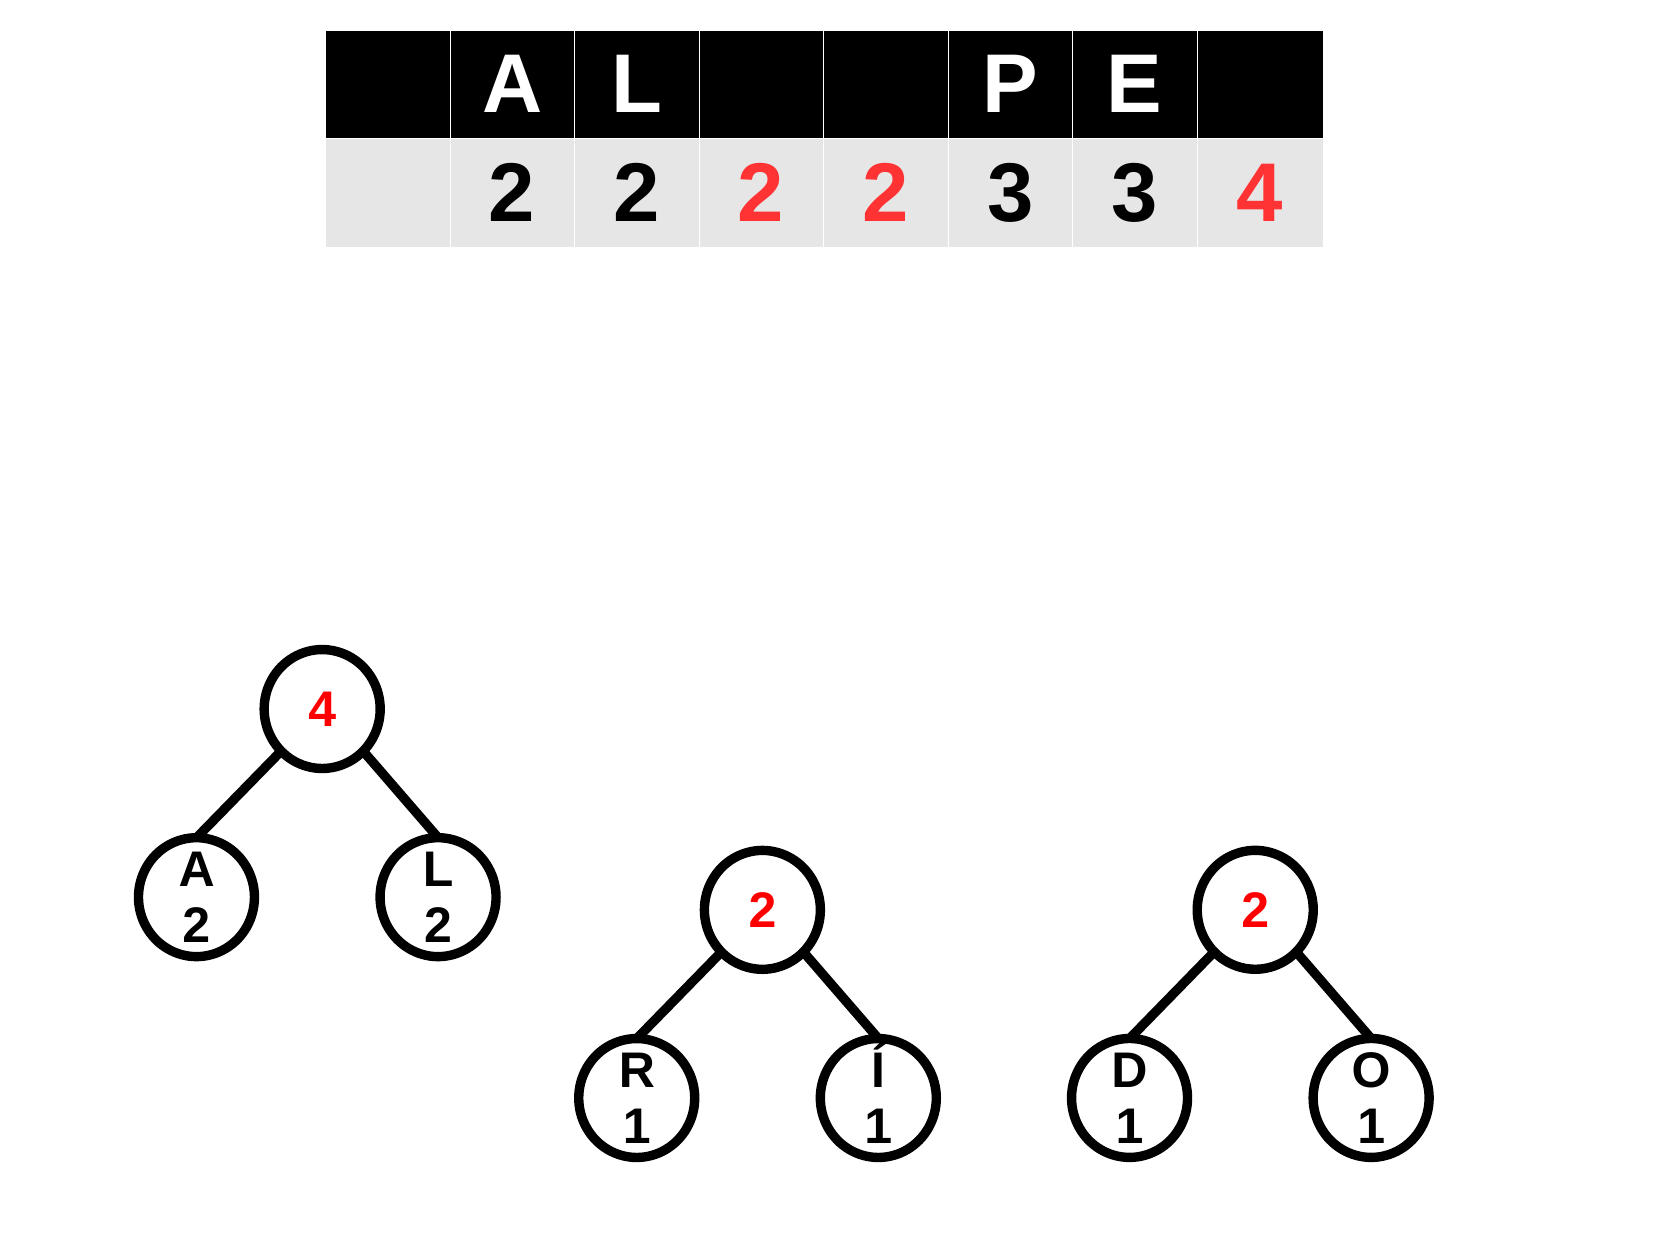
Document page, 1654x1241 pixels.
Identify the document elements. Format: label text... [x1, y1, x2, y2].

table_header P [949, 31, 1072, 138]
table_header E [1073, 31, 1197, 138]
text_box 4 [264, 649, 381, 769]
table_header [326, 31, 450, 138]
table_cell 3 [949, 139, 1072, 247]
table_header L [575, 31, 699, 138]
table_cell 2 [575, 139, 699, 247]
table_cell 2 [700, 139, 823, 247]
text_box L 2 [380, 837, 497, 957]
text_box 2 [704, 850, 821, 970]
table_header A [451, 31, 574, 138]
table_cell 2 [451, 139, 574, 247]
table_header [1198, 31, 1323, 138]
text_box O 1 [1313, 1038, 1430, 1158]
table_cell [326, 139, 450, 247]
table_cell 4 [1198, 139, 1323, 247]
table_cell 3 [1073, 139, 1197, 247]
text_box 2 [1197, 850, 1314, 970]
text_box D 1 [1071, 1038, 1188, 1158]
table_cell 2 [824, 139, 948, 247]
text_box R 1 [578, 1038, 695, 1158]
text_box Í 1 [820, 1038, 937, 1158]
table_header [824, 31, 948, 138]
table_header [700, 31, 823, 138]
text_box A 2 [138, 837, 255, 957]
